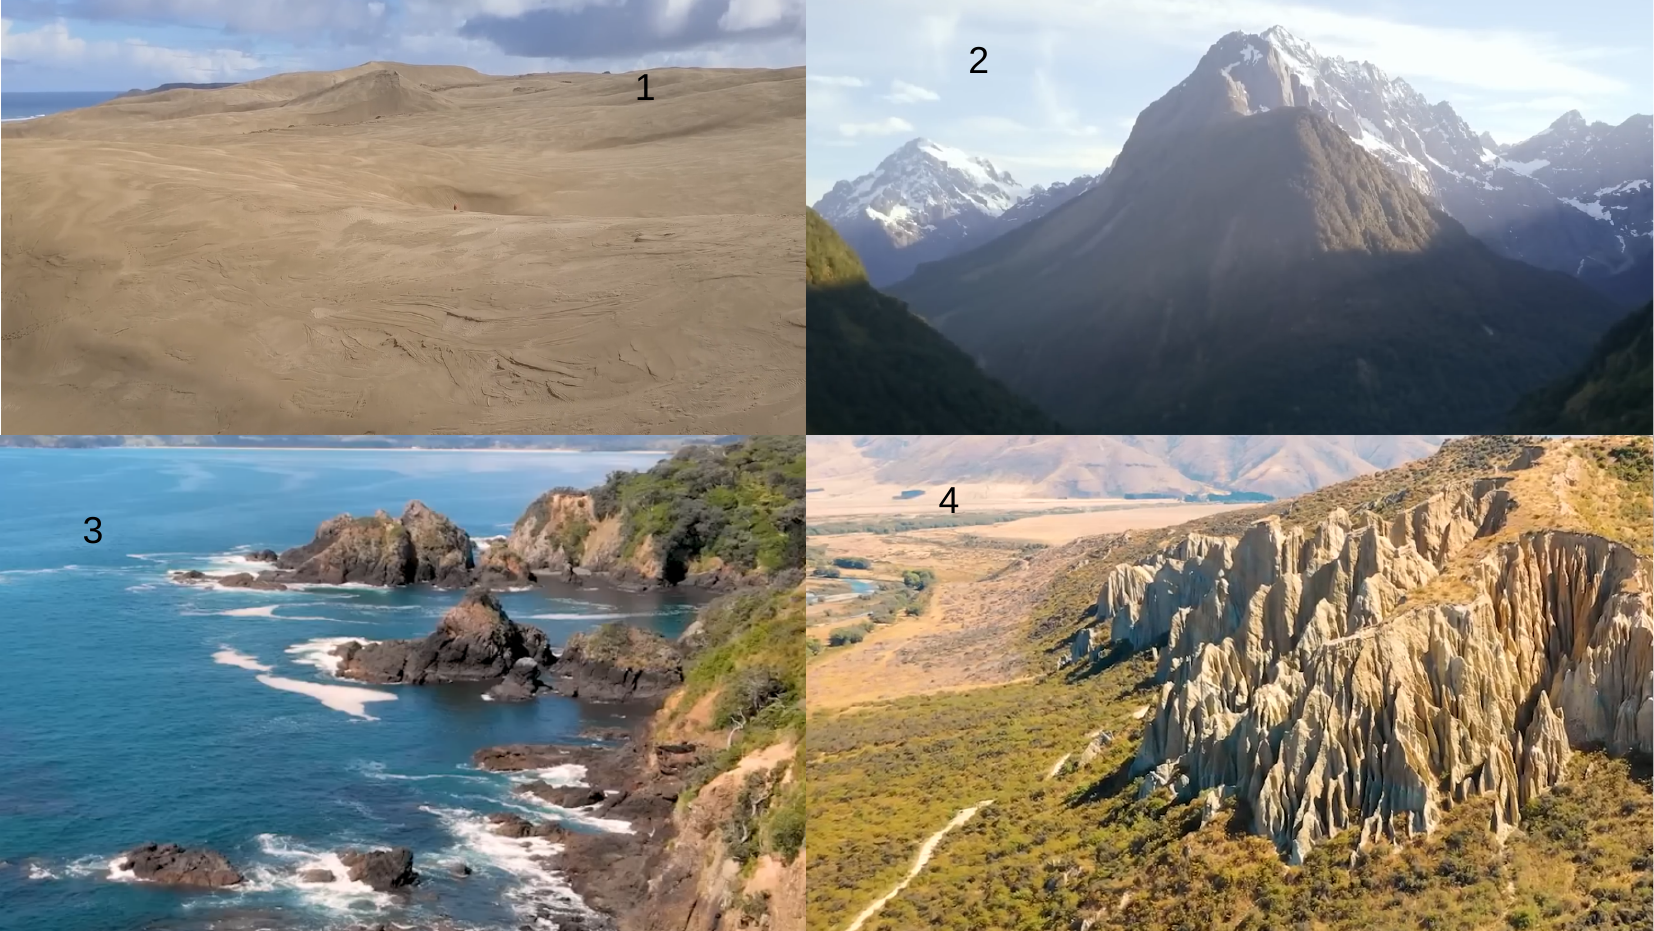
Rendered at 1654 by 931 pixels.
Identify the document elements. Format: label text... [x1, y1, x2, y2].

text_box 2 [953, 31, 1004, 89]
text_box 3 [67, 501, 119, 559]
text_box 1 [620, 59, 768, 178]
text_box 4 [924, 472, 975, 530]
picture [0, 0, 1654, 931]
